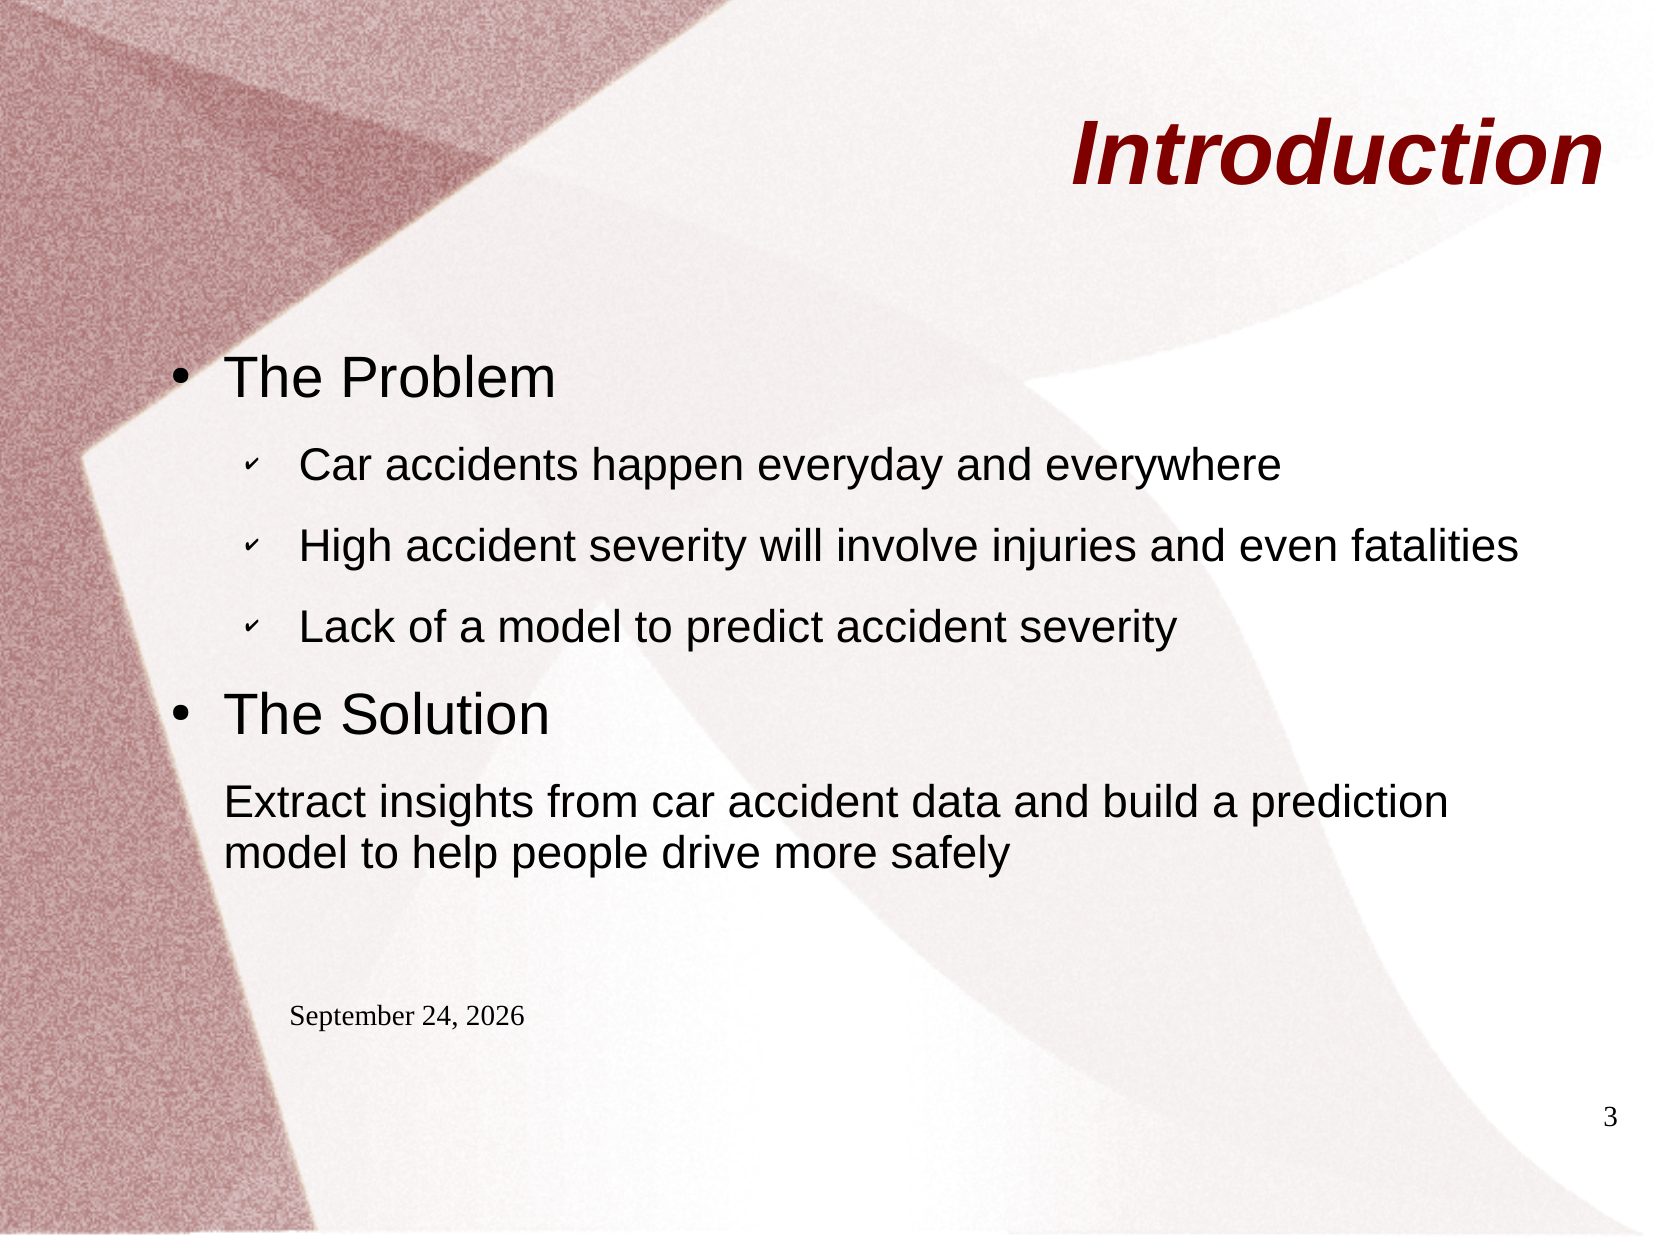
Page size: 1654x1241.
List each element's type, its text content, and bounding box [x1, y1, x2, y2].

picture [0, 0, 1654, 1241]
title Introduction [596, 49, 1607, 257]
list The Problem Car accidents happen everyday and everywhere High accident severity will involve injuries and even fatalities Lack of a model to predict accident severity The Solution Extract insights from car accident data and build a prediction model to help people drive more safely [152, 344, 1534, 976]
